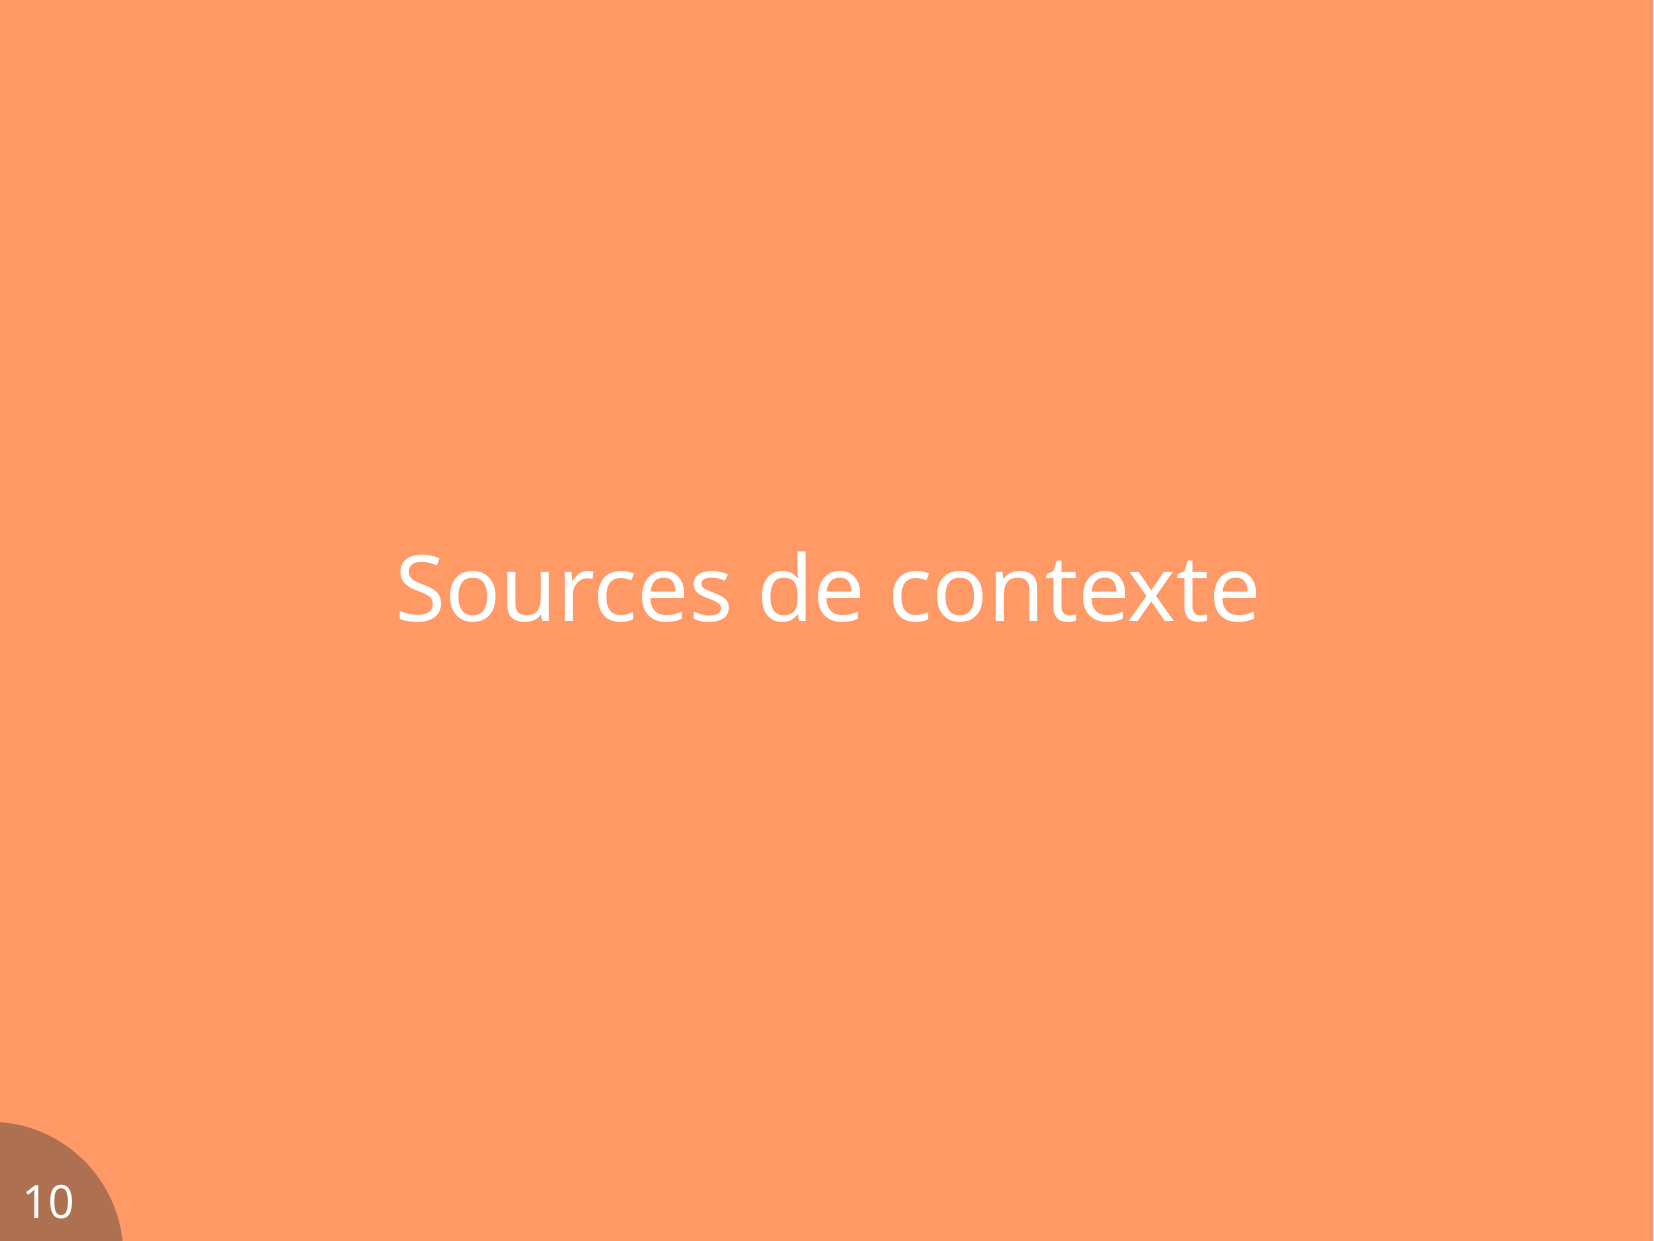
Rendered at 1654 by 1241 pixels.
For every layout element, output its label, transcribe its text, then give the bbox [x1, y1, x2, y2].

title Sources de contexte [84, 464, 1573, 708]
